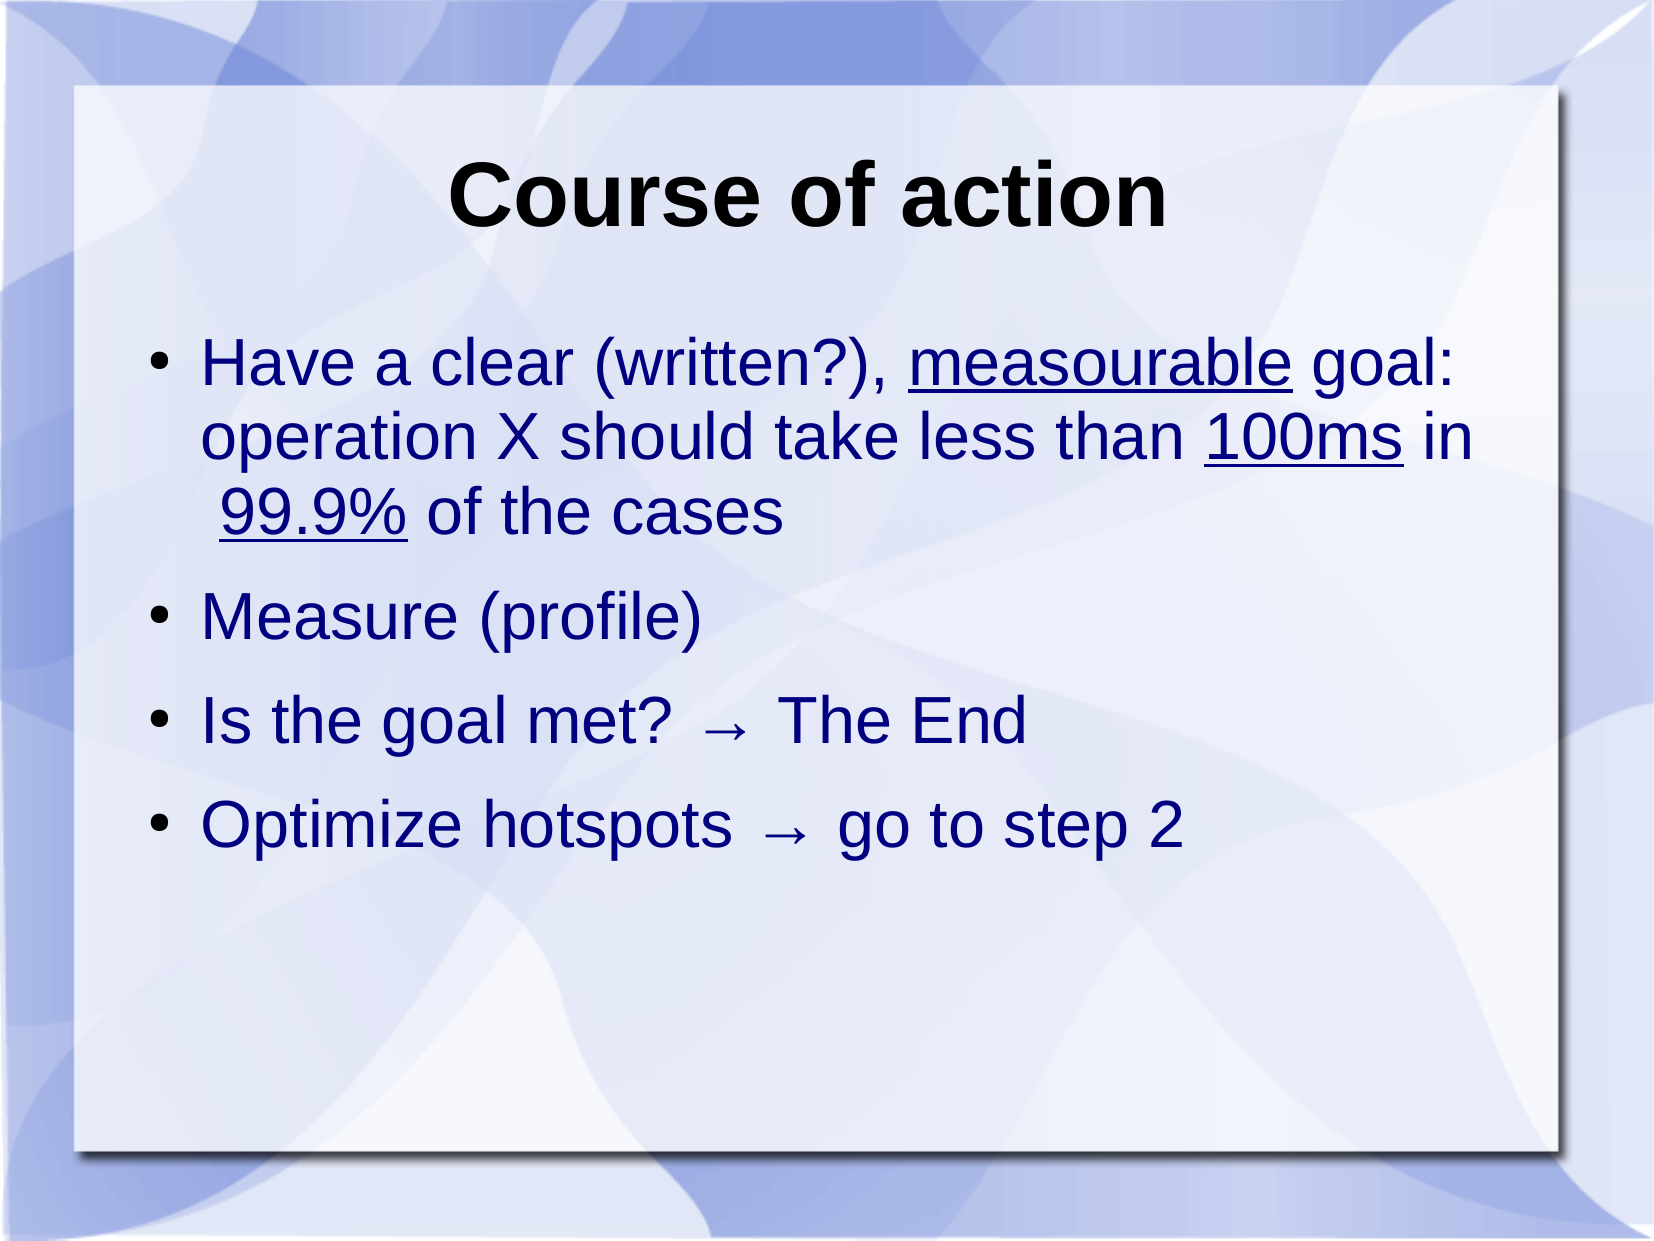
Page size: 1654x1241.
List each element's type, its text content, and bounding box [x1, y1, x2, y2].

title Course of action [82, 98, 1536, 291]
list Have a clear (written?), measourable goal: operation X should take less than 100ms in 99.9% of the cases Measure (profile) Is the goal met? → The End Optimize hotspots → go to step 2 [129, 324, 1489, 1129]
picture [0, 0, 1654, 1241]
